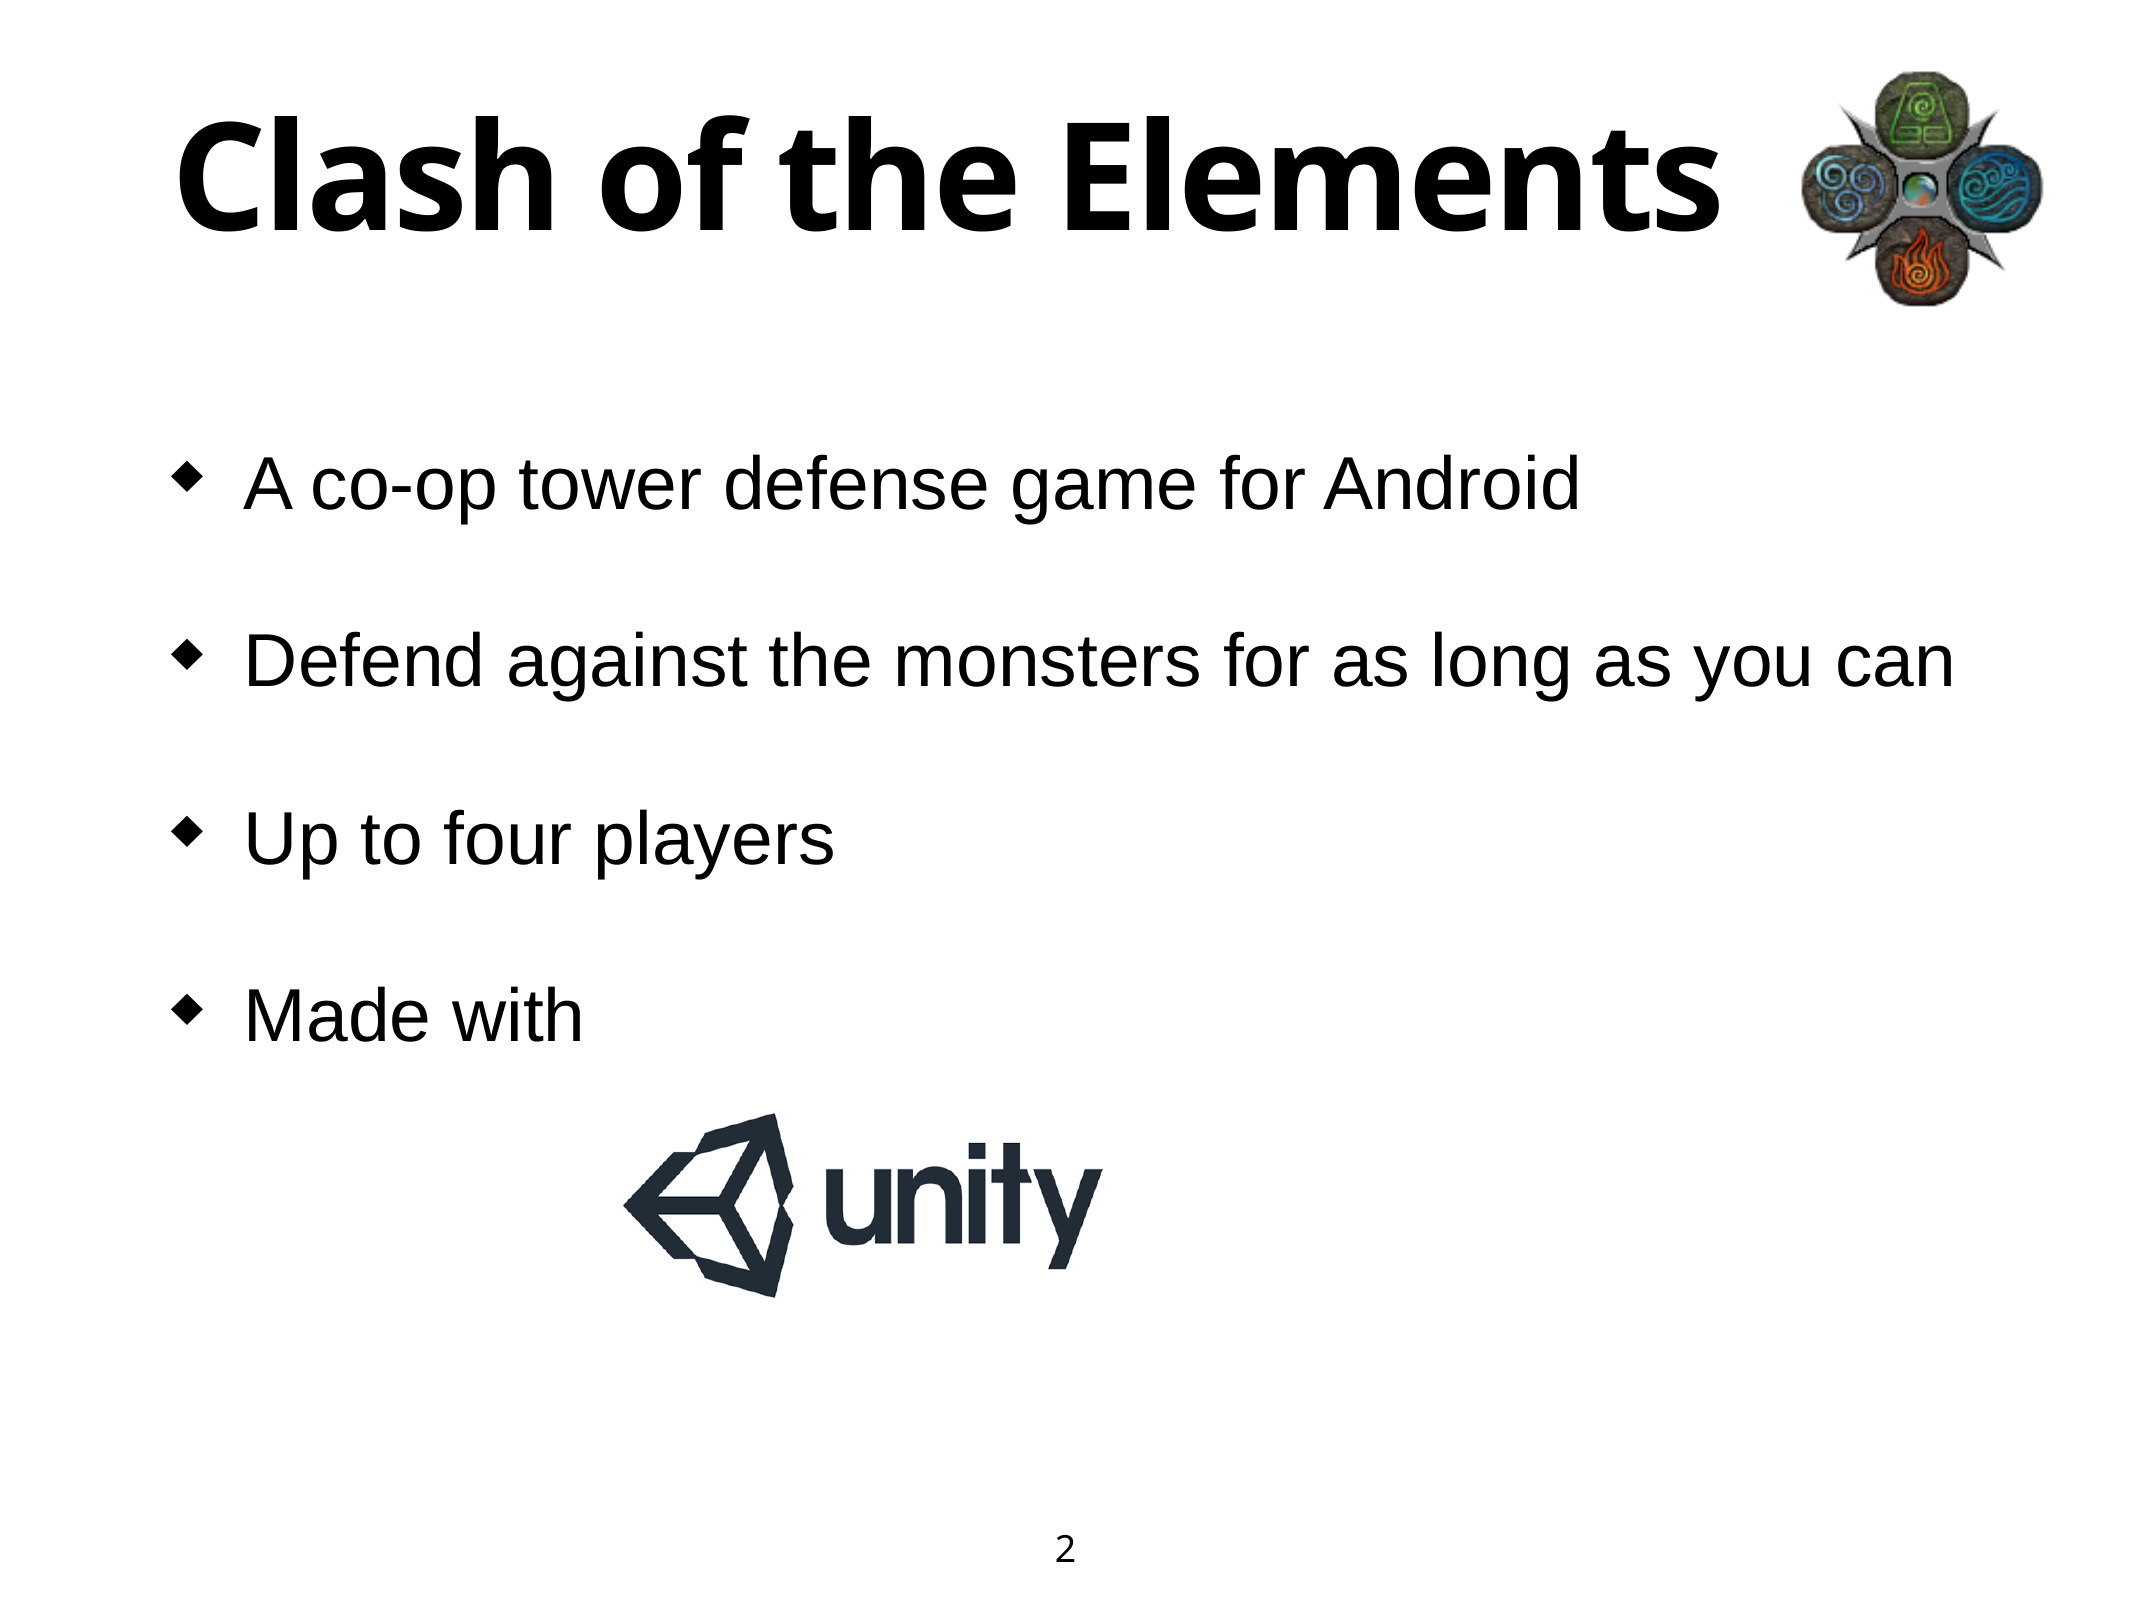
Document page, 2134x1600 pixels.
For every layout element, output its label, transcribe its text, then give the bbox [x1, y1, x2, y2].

picture [1790, 60, 2056, 319]
title Clash of the Elements [156, 72, 1977, 427]
picture [614, 1086, 1111, 1325]
list A co-op tower defense game for Android Defend against the monsters for as long as you can Up to four players Made with [156, 427, 1977, 1459]
